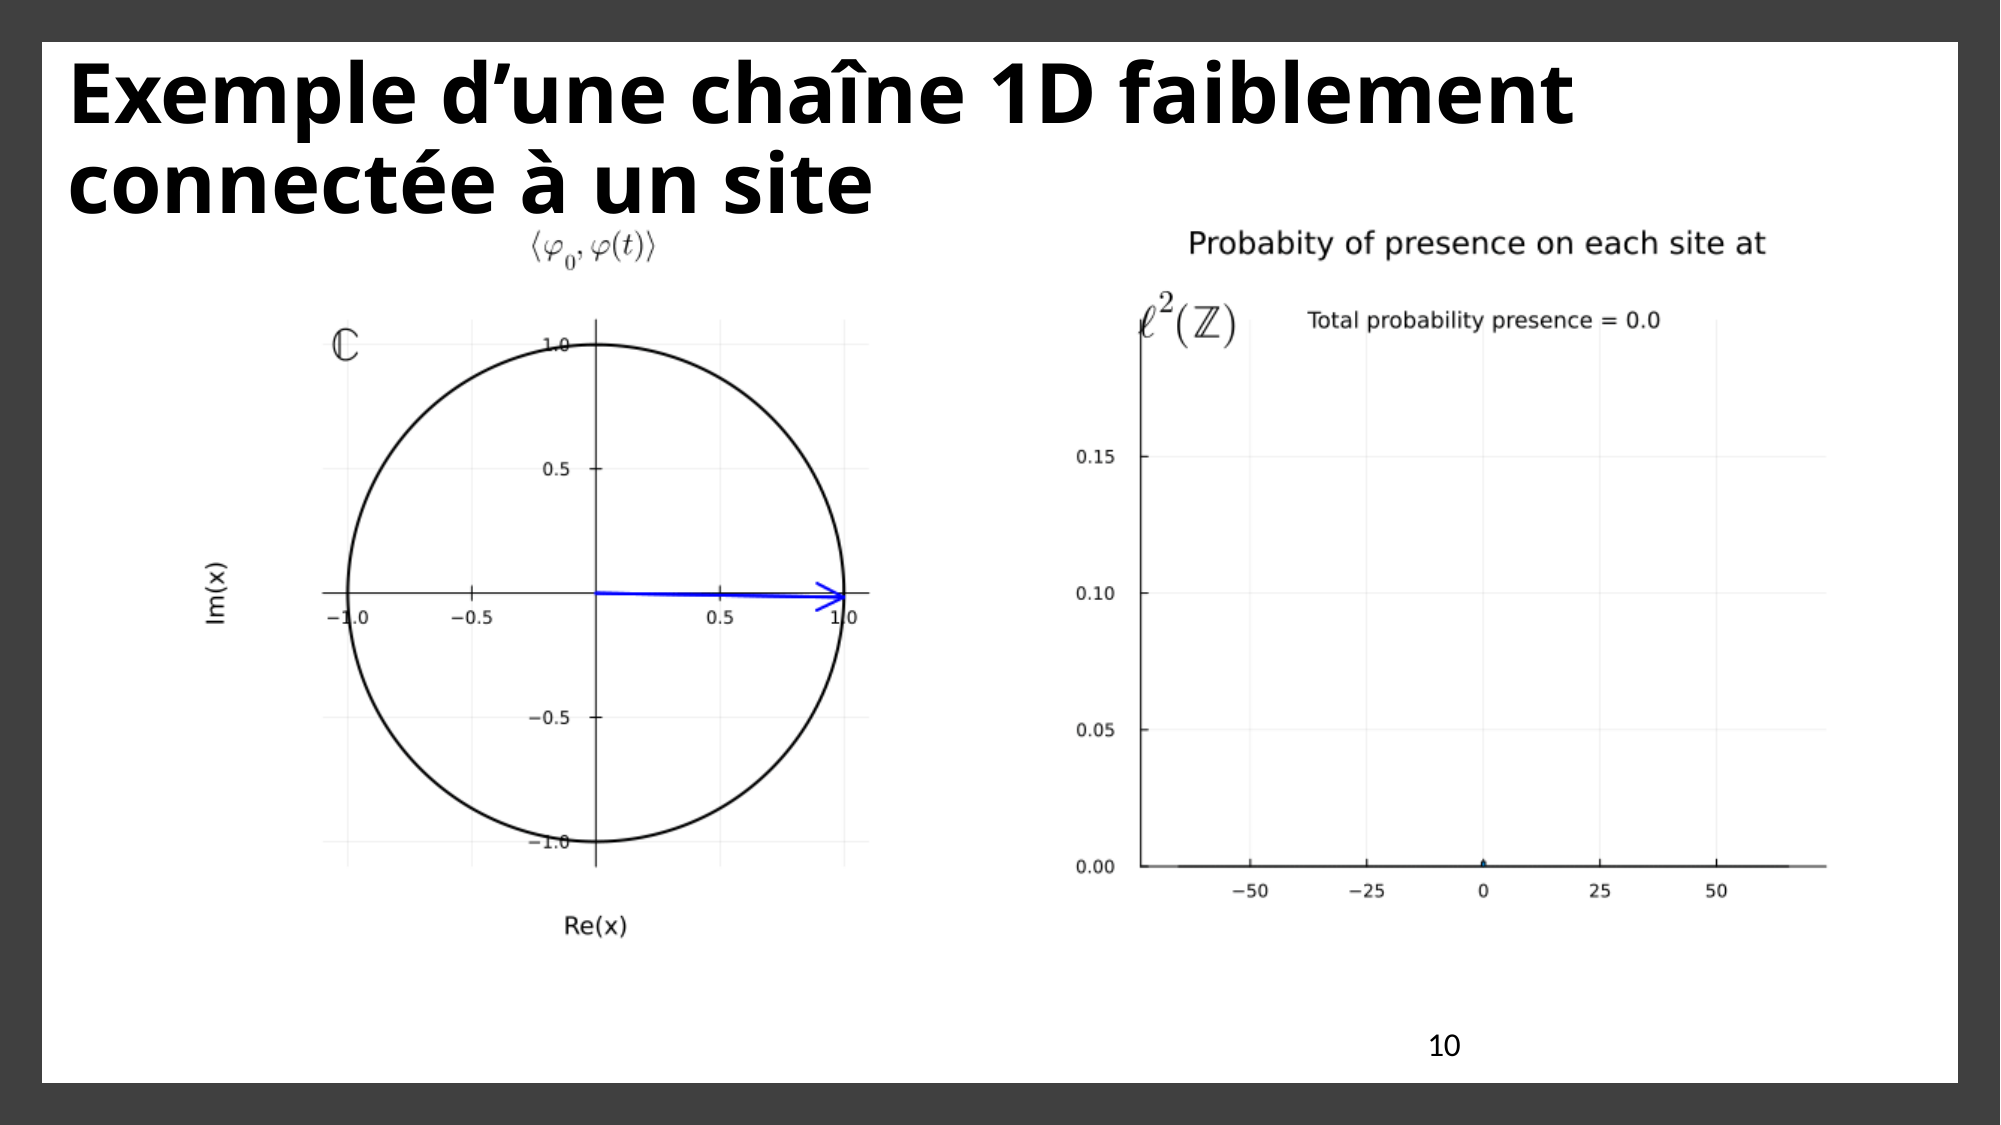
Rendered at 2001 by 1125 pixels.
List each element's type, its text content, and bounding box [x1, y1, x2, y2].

text_box [0, 0, 2000, 1125]
picture [102, 227, 1897, 976]
text_box Exemple d’une chaîne 1D faiblement connectée à un site [52, 33, 1948, 251]
